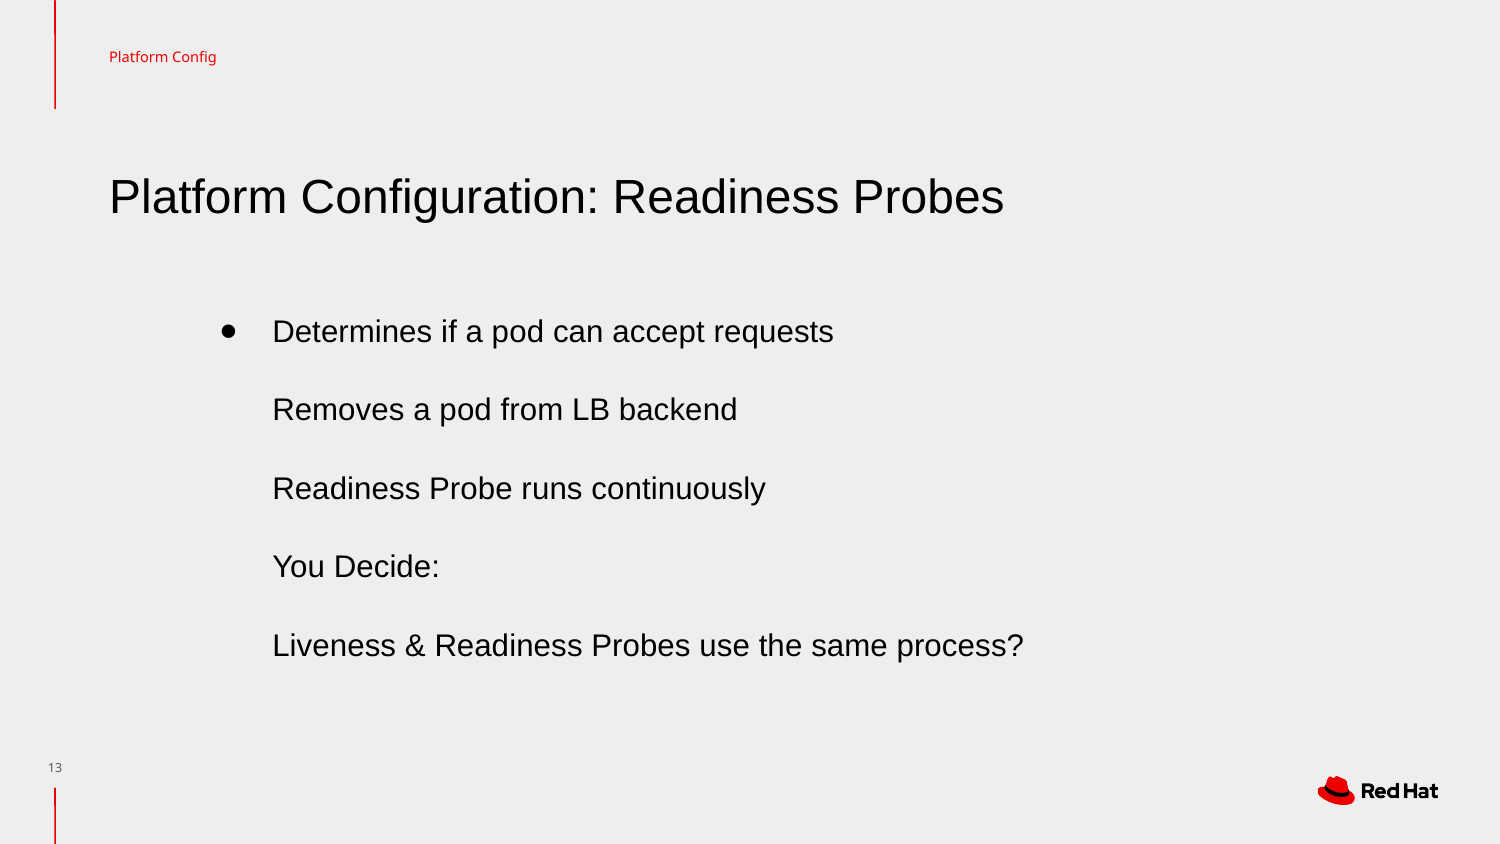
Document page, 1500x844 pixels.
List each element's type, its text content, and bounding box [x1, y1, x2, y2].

picture [1317, 776, 1438, 805]
title Platform Configuration: Readiness Probes [55, 145, 1285, 265]
subtitle Platform Config [55, 6, 689, 108]
title Determines if a pod can accept requests Removes a pod from LB backend Readiness Probe runs continuously You Decide: Liveness & Readiness Probes use the same process? [197, 269, 1401, 702]
slide_number <number> [10, 759, 101, 777]
